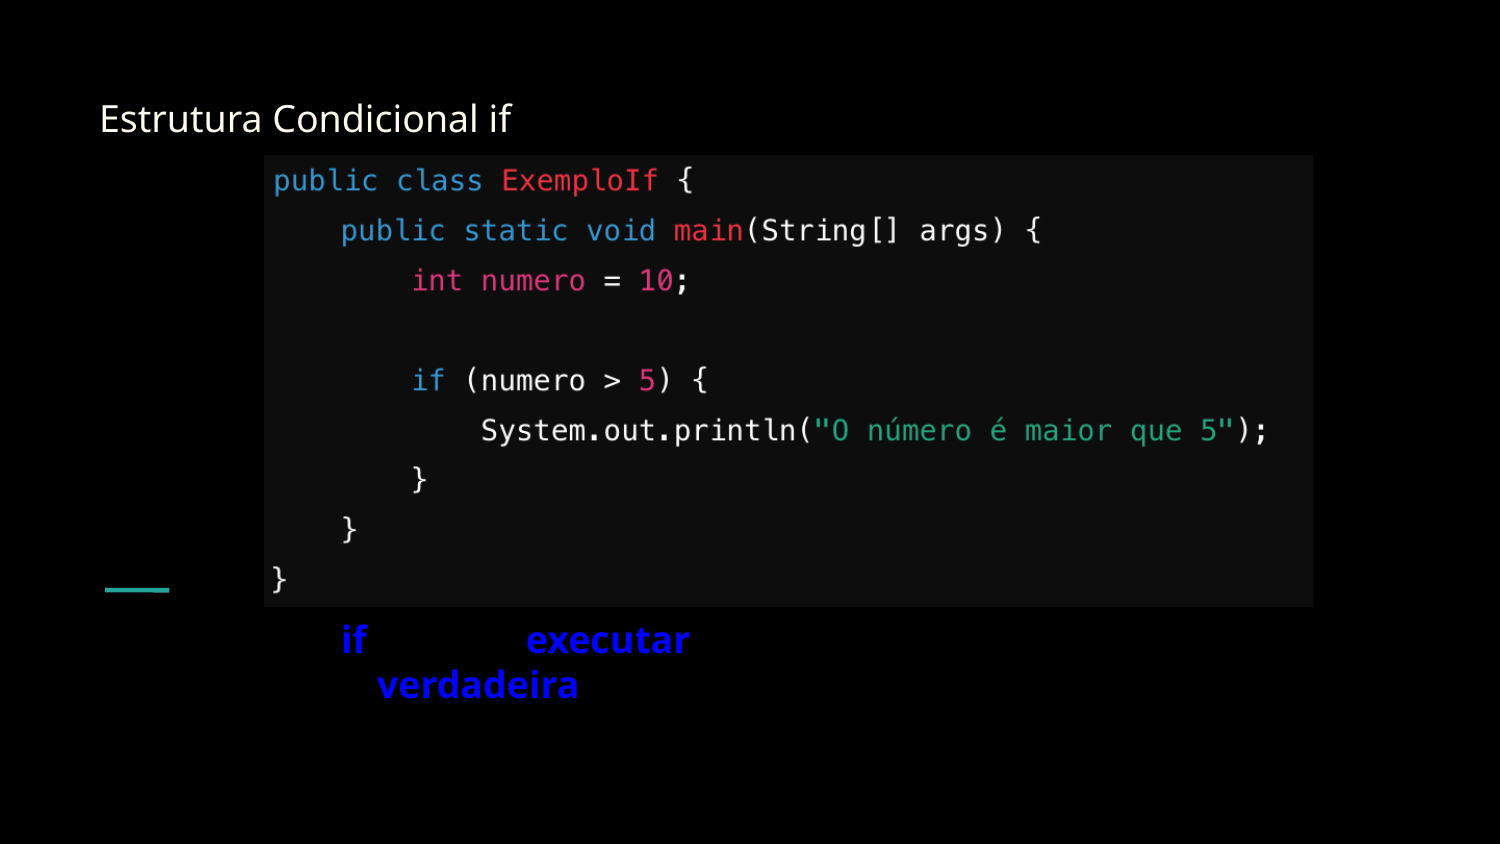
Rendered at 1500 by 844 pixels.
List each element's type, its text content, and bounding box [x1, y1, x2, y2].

picture [264, 155, 1313, 607]
text_box A estrutura if permite executar um bloco de código se uma condição específica for verdadeira. [118, 601, 1416, 812]
title Estrutura Condicional if [84, 40, 840, 156]
